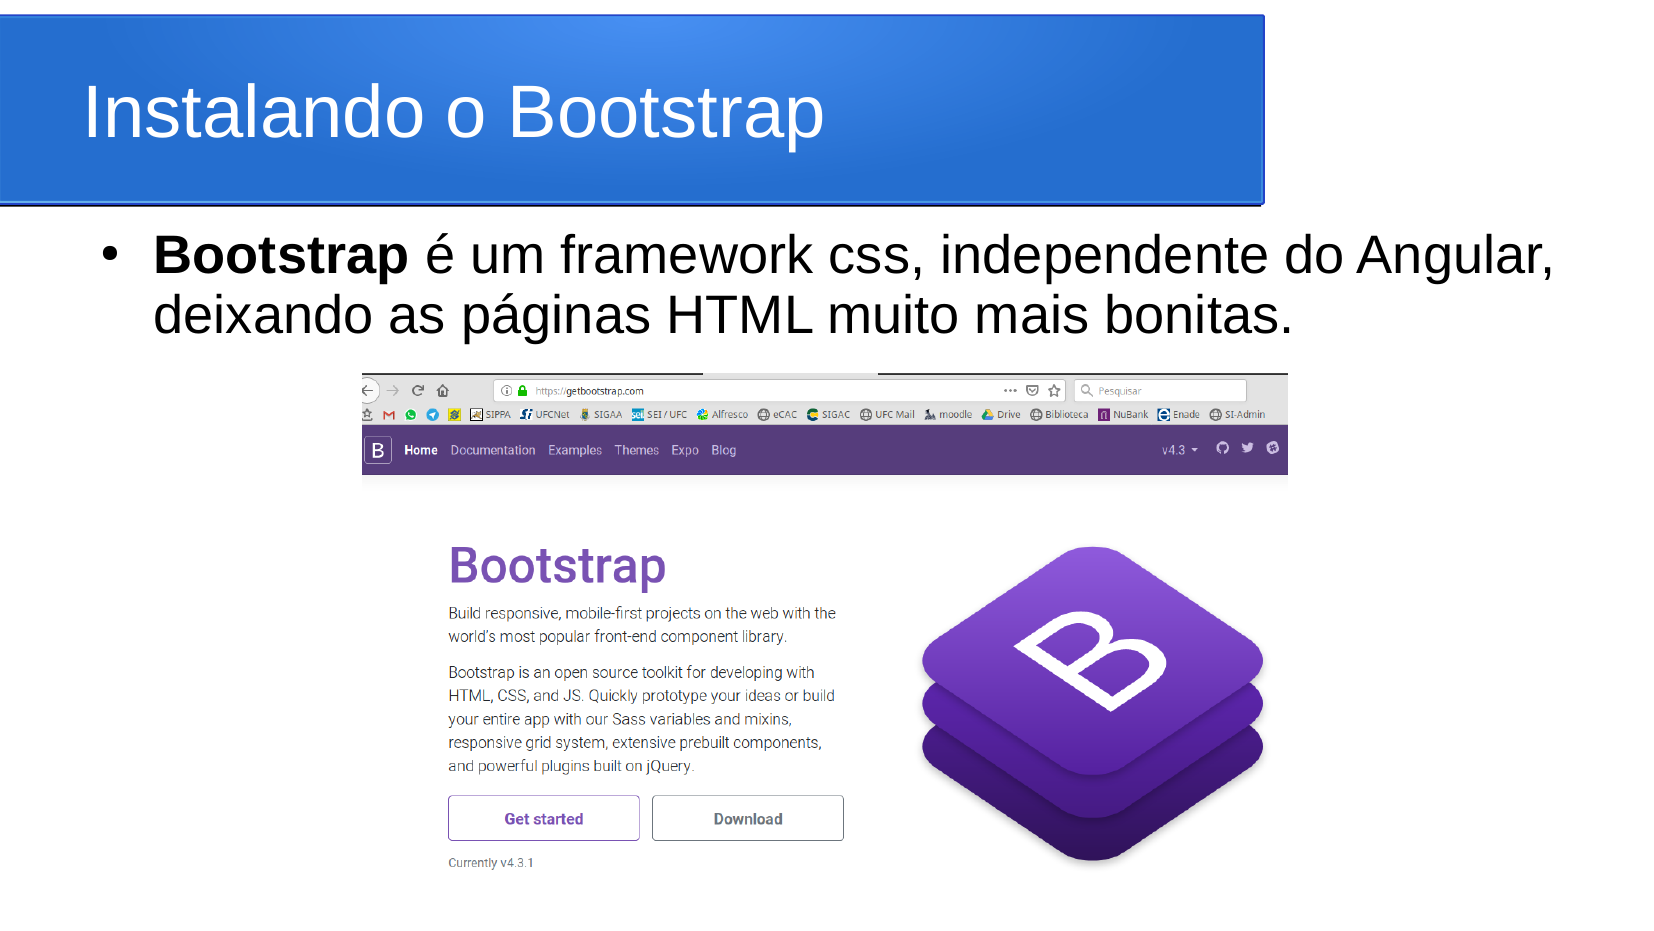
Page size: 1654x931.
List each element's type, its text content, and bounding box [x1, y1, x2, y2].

list Bootstrap é um framework css, independente do Angular, deixando as páginas HTML muito mais bonitas. [82, 224, 1571, 764]
picture [362, 373, 1288, 875]
title Instalando o Bootstrap [82, 35, 1235, 189]
